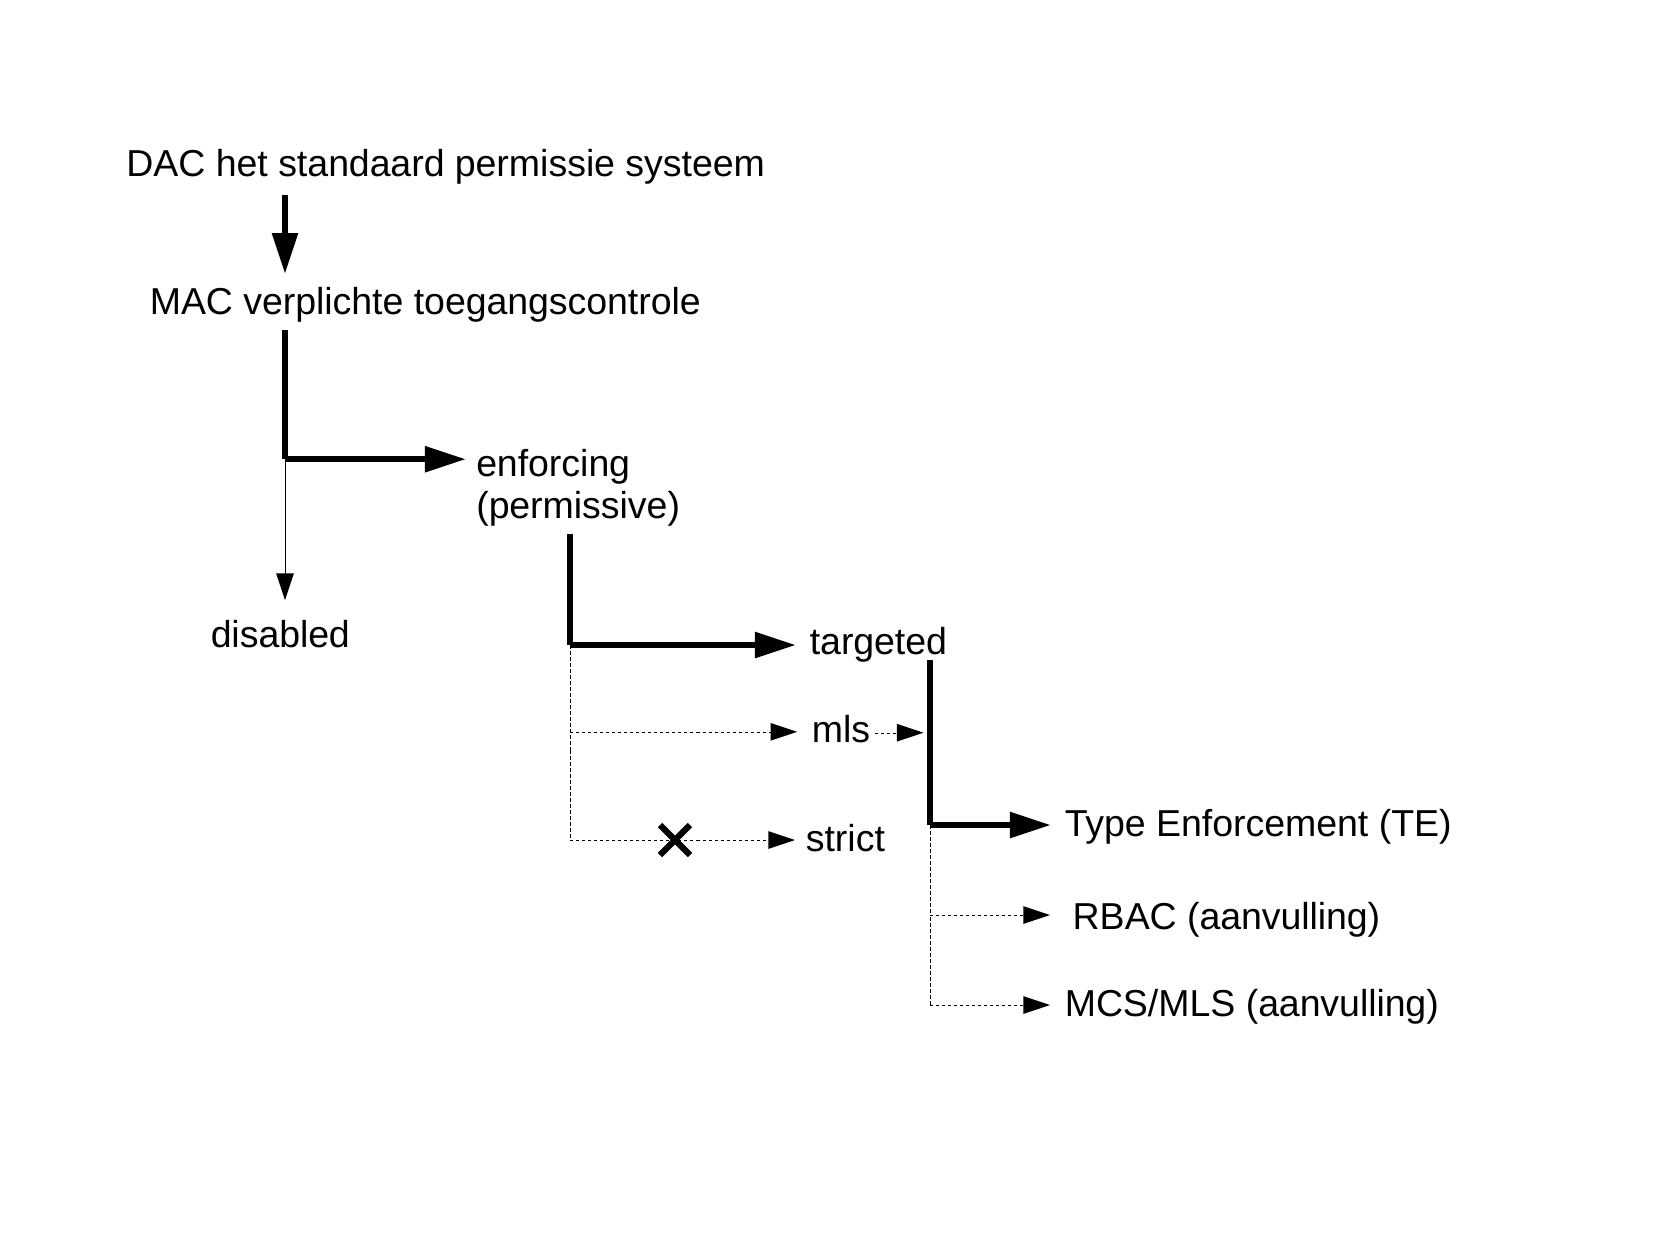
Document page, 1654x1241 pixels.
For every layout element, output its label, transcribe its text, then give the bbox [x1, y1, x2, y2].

text_box mls [797, 701, 886, 758]
text_box disabled [196, 605, 365, 663]
text_box strict [791, 810, 901, 867]
text_box RBAC (aanvulling) [1057, 888, 1396, 946]
text_box DAC het standaard permissie systeem [111, 135, 781, 256]
text_box targeted [795, 613, 962, 671]
text_box Type Enforcement (TE) [1050, 795, 1467, 856]
text_box MCS/MLS (aanvulling) [1050, 975, 1454, 1032]
text_box enforcing (permissive) [461, 435, 695, 534]
text_box MAC verplichte toegangscontrole [135, 273, 716, 331]
